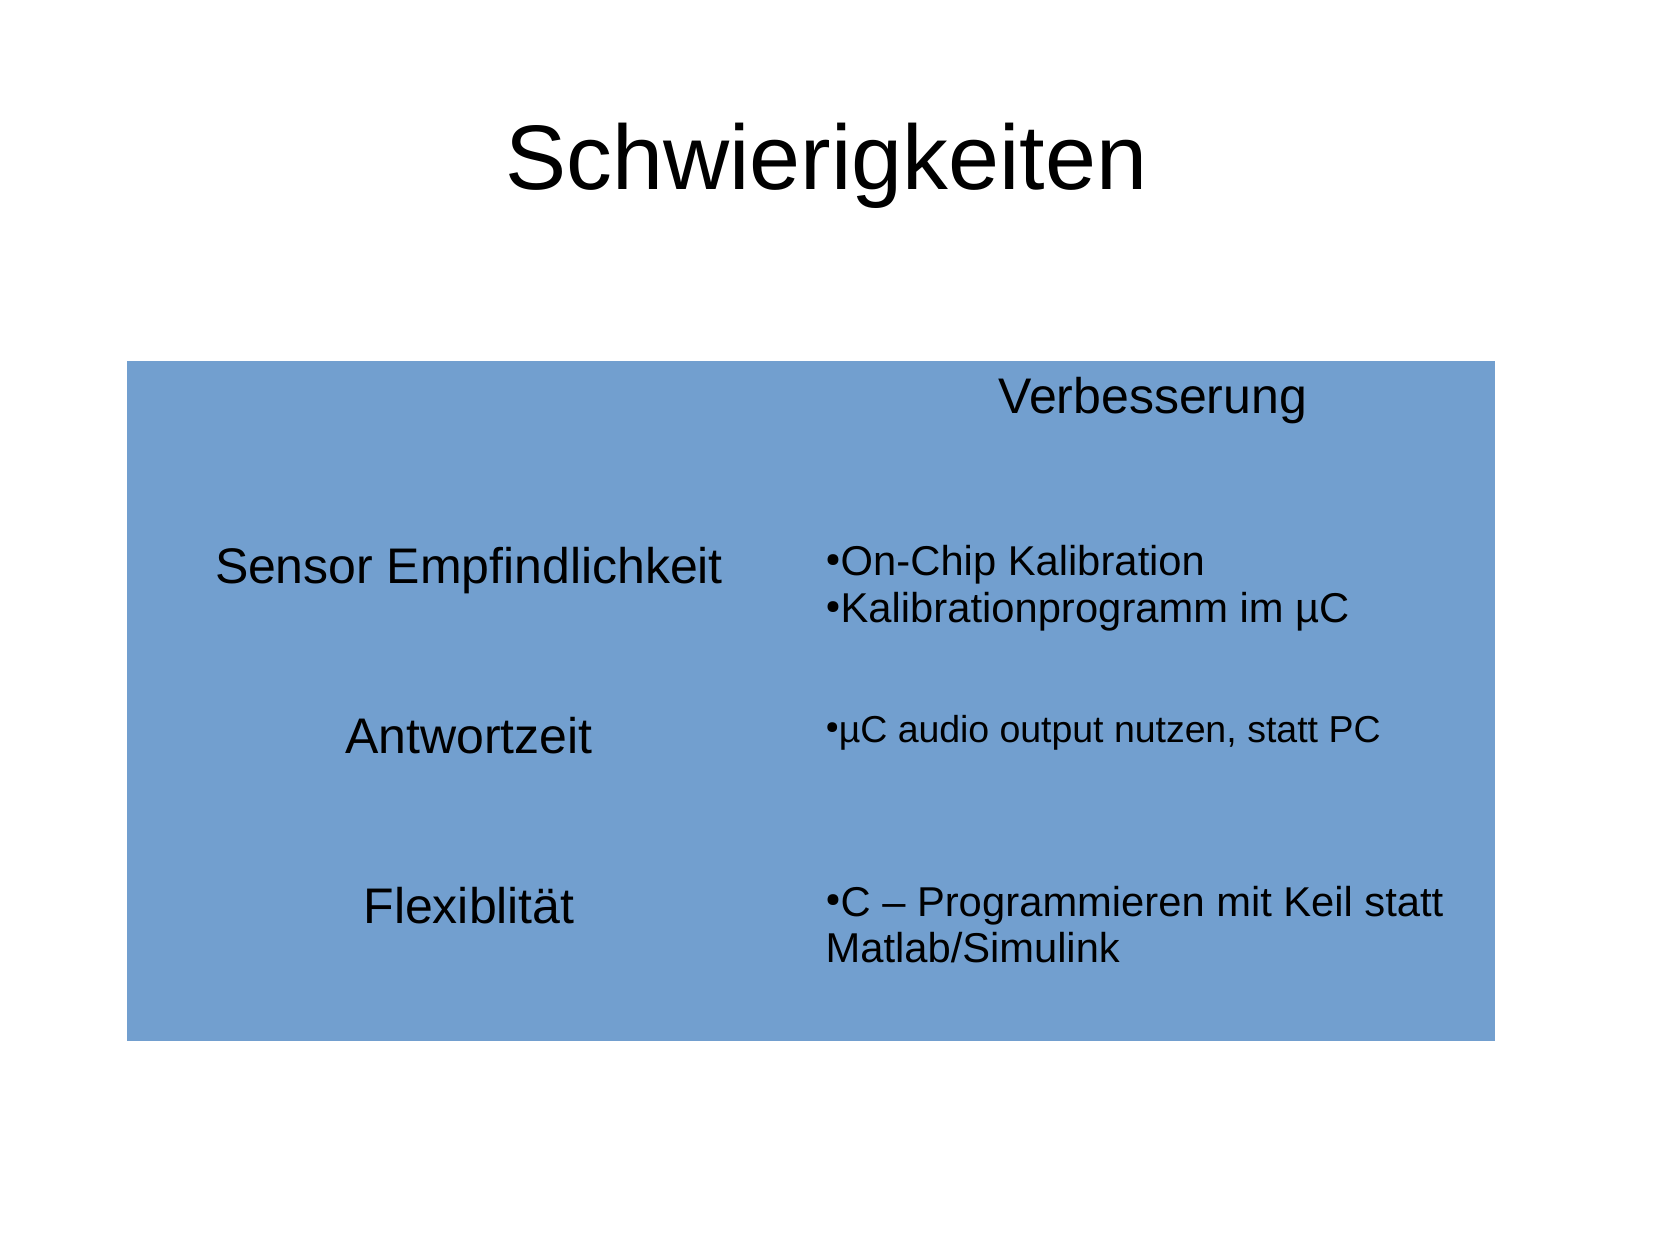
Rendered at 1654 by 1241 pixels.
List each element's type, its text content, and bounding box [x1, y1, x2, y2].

title Schwierigkeiten [82, 49, 1571, 257]
table_cell Antwortzeit [127, 701, 811, 871]
table_cell Sensor Empfindlichkeit [127, 531, 811, 701]
table_cell On-Chip Kalibration Kalibrationprogramm im µC [811, 531, 1495, 701]
table_header [127, 361, 811, 531]
table_cell Flexiblität [127, 871, 811, 1041]
table_header Verbesserung [811, 361, 1495, 531]
table_cell C – Programmieren mit Keil statt Matlab/Simulink [811, 871, 1495, 1041]
table_cell µC audio output nutzen, statt PC [811, 701, 1495, 871]
list [82, 290, 1571, 1010]
